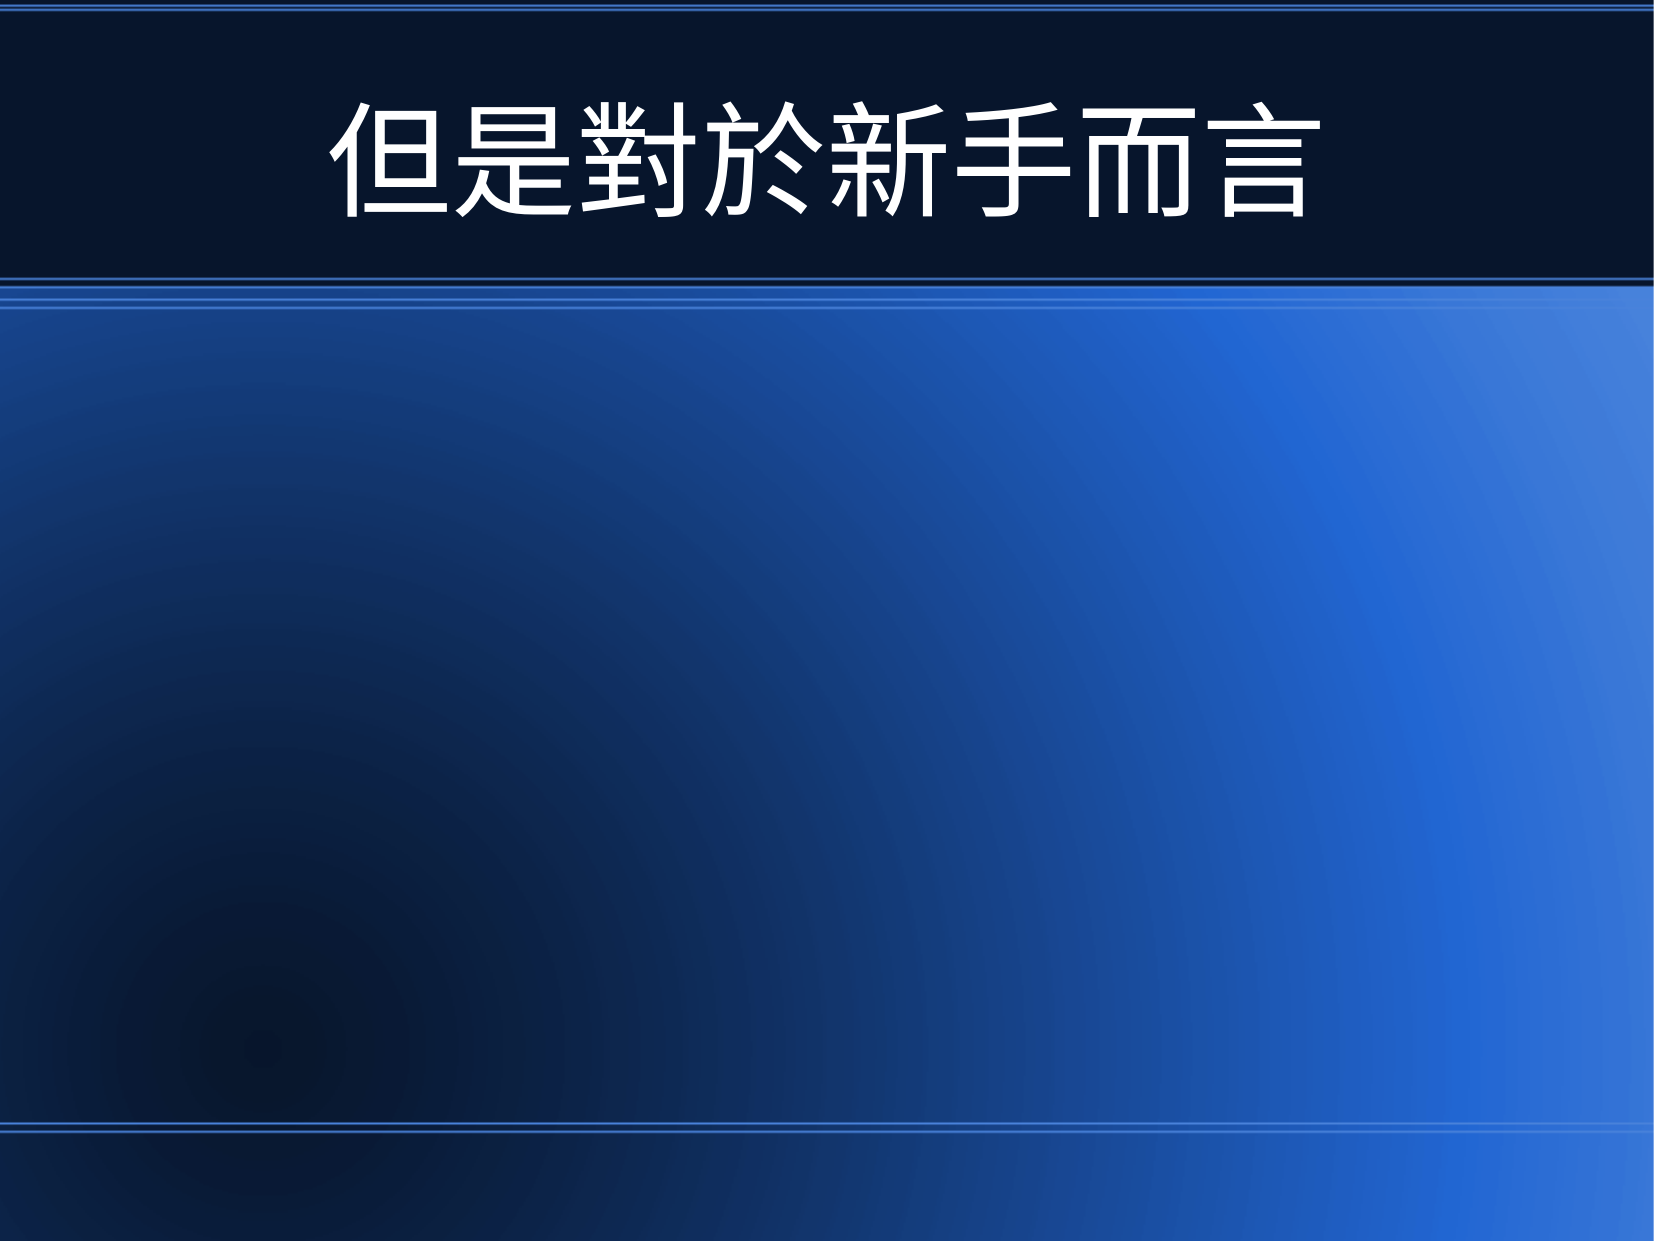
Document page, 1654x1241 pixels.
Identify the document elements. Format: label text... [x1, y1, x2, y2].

picture [0, 0, 1654, 1241]
title 但是對於新手而言 [82, 49, 1571, 257]
